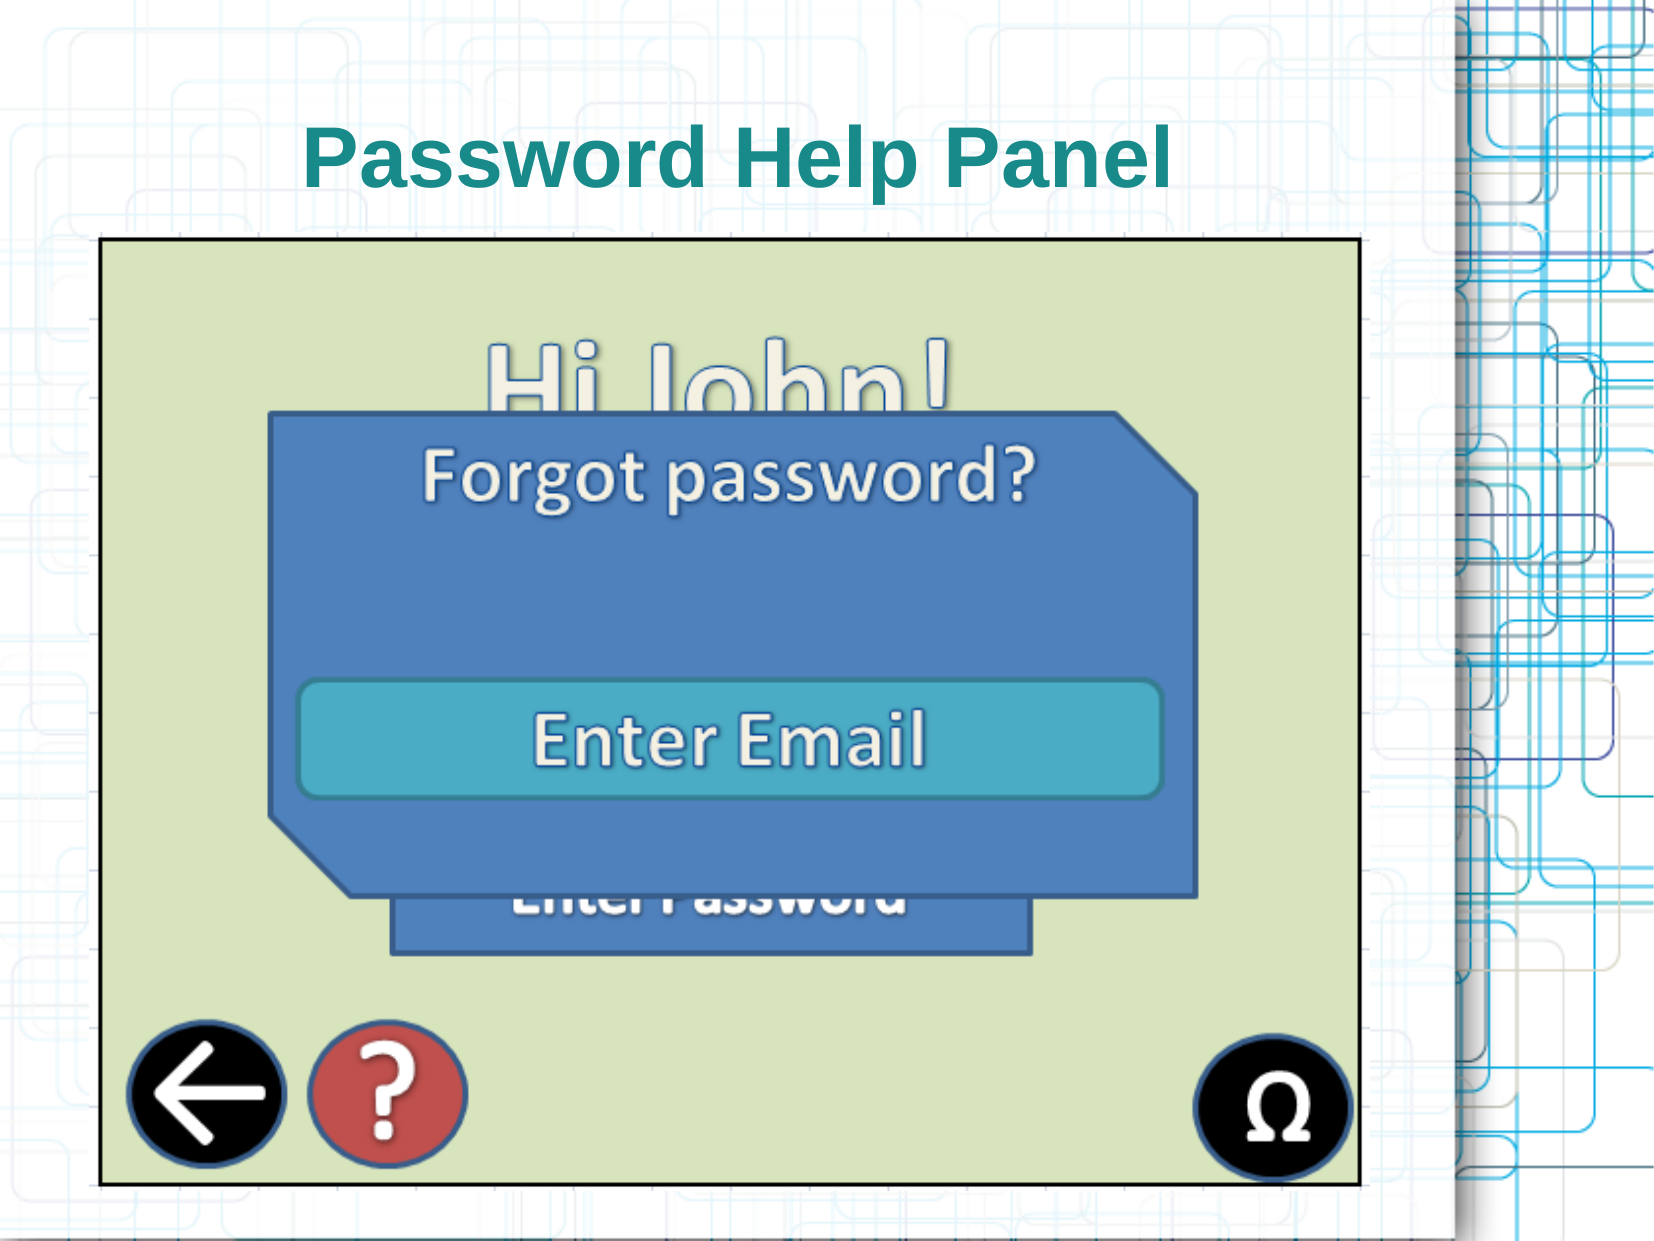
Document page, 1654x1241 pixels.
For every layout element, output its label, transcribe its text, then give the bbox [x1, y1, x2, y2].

title Password Help Panel [59, 49, 1418, 257]
picture [89, 232, 1370, 1191]
